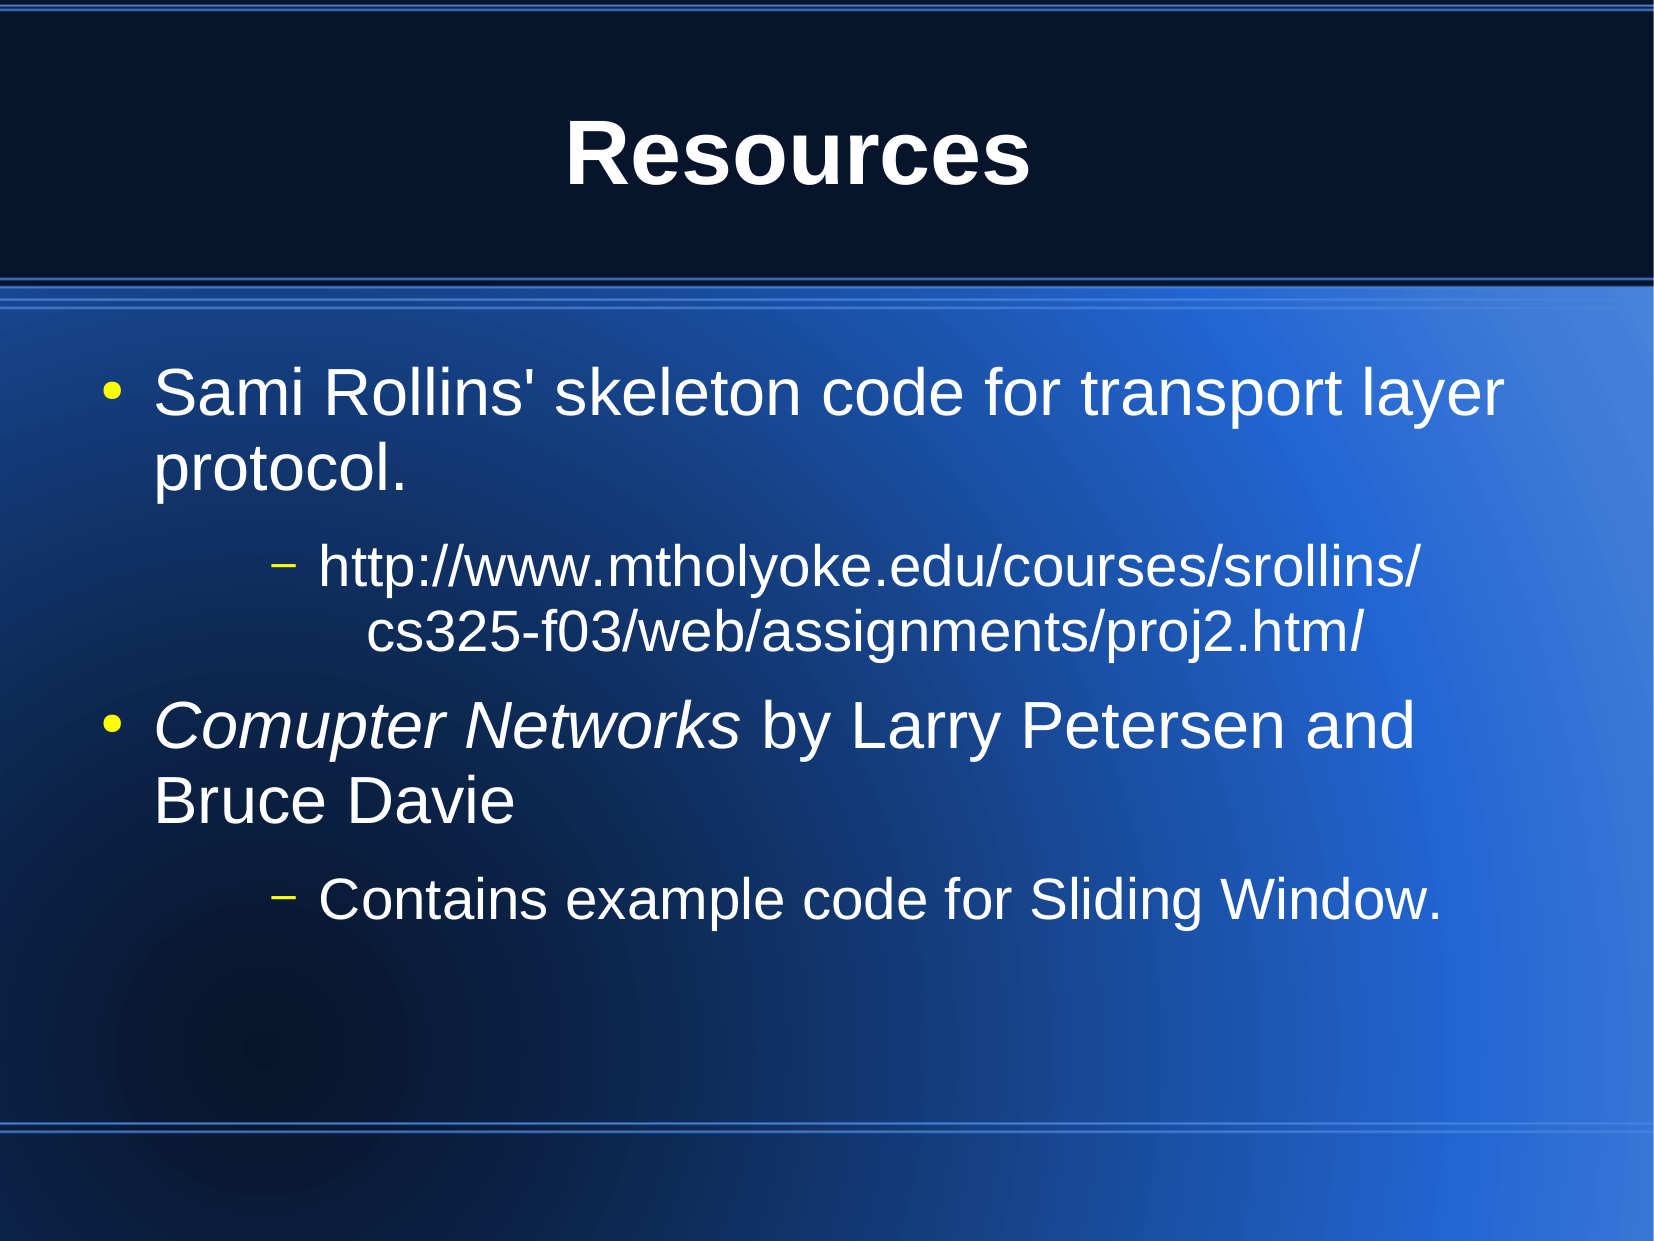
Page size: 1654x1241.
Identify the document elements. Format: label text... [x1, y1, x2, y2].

title Resources [82, 56, 1571, 250]
picture [0, 0, 1654, 1241]
list Sami Rollins' skeleton code for transport layer protocol. http://www.mtholyoke.edu/courses/srollins/cs325-f03/web/assignments/proj2.html Comupter Networks by Larry Petersen and Bruce Davie Contains example code for Sliding Window. [82, 355, 1571, 1135]
